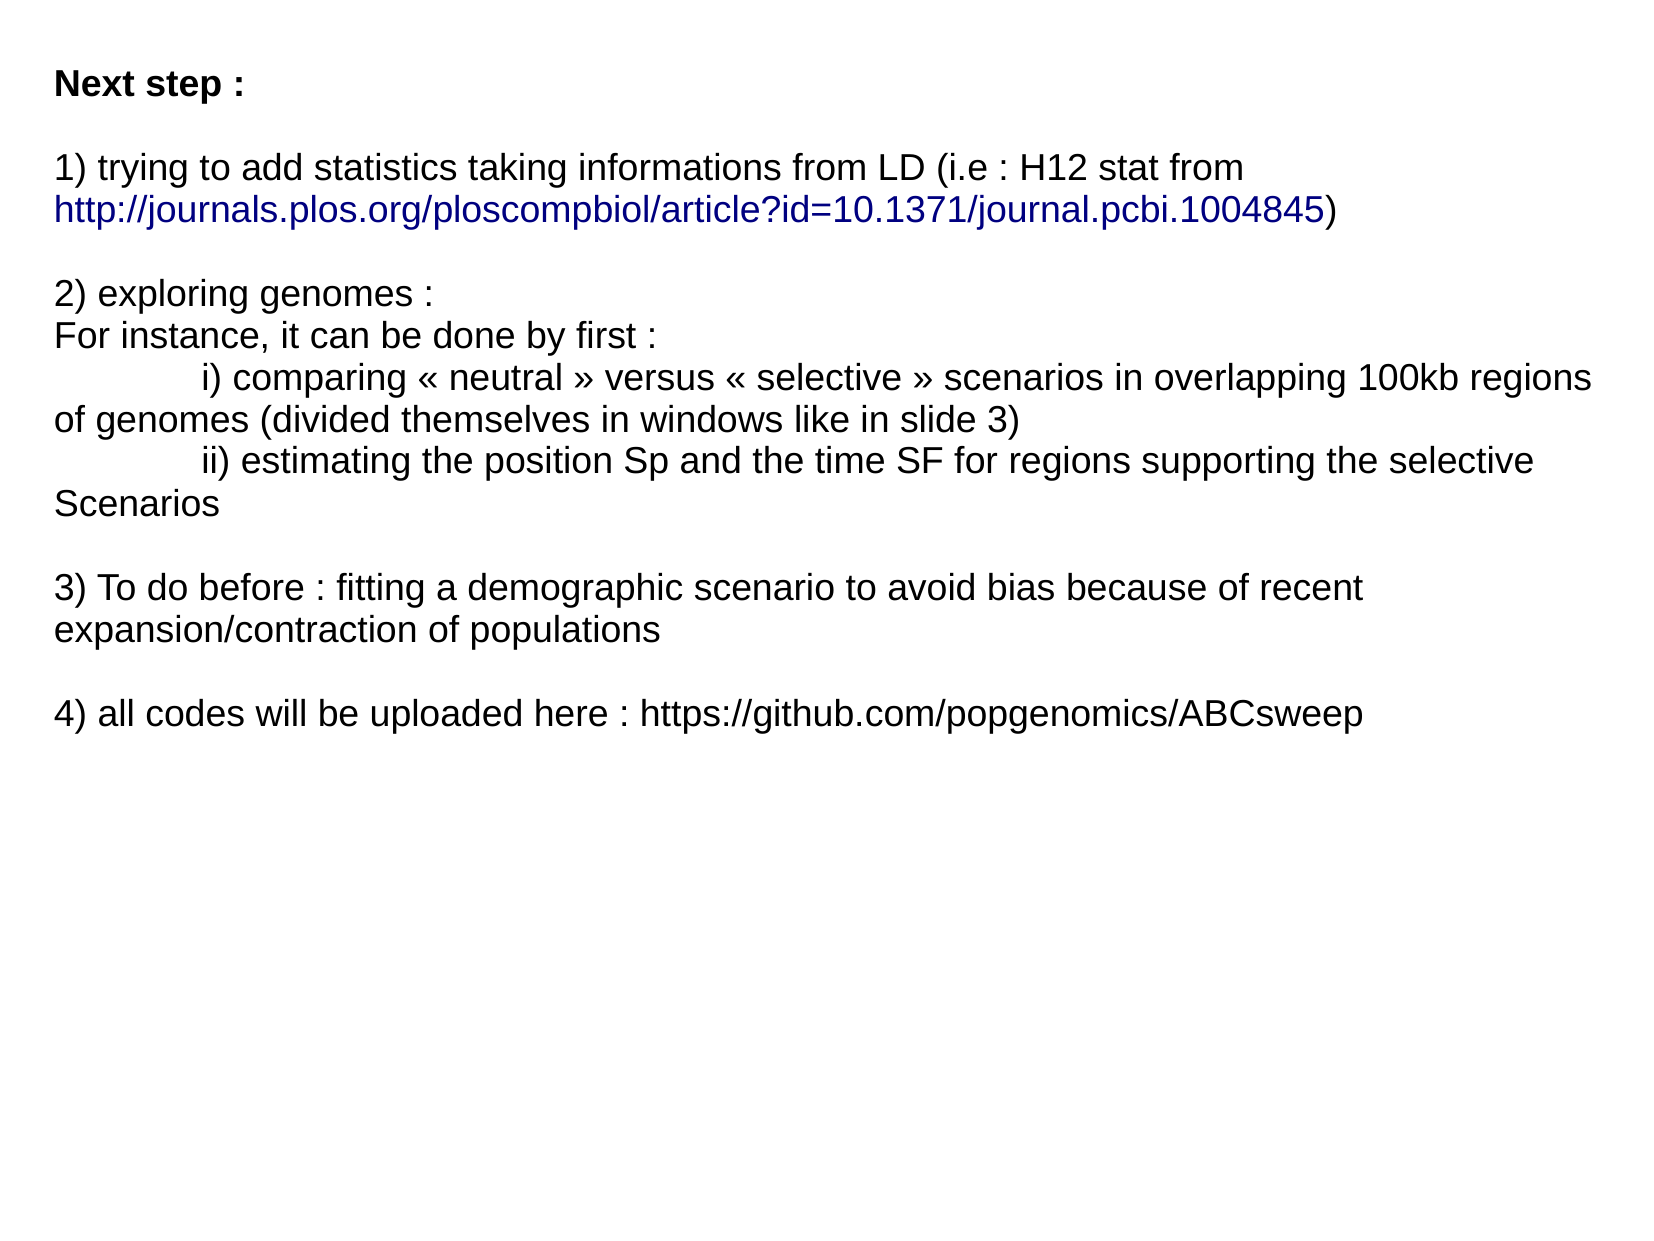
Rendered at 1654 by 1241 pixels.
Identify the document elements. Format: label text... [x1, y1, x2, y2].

text_box Next step : 1) trying to add statistics taking informations from LD (i.e : H12 stat from http://journals.plos.org/ploscompbiol/article?id=10.1371/journal.pcbi.1004845) 2) exploring genomes : For instance, it can be done by first : i) comparing « neutral » versus « selective » scenarios in overlapping 100kb regions of genomes (divided themselves in windows like in slide 3) ii) estimating the position Sp and the time SF for regions supporting the selective Scenarios 3) To do before : fitting a demographic scenario to avoid bias because of recent expansion/contraction of populations 4) all codes will be uploaded here : https://github.com/popgenomics/ABCsweep [39, 54, 1608, 784]
